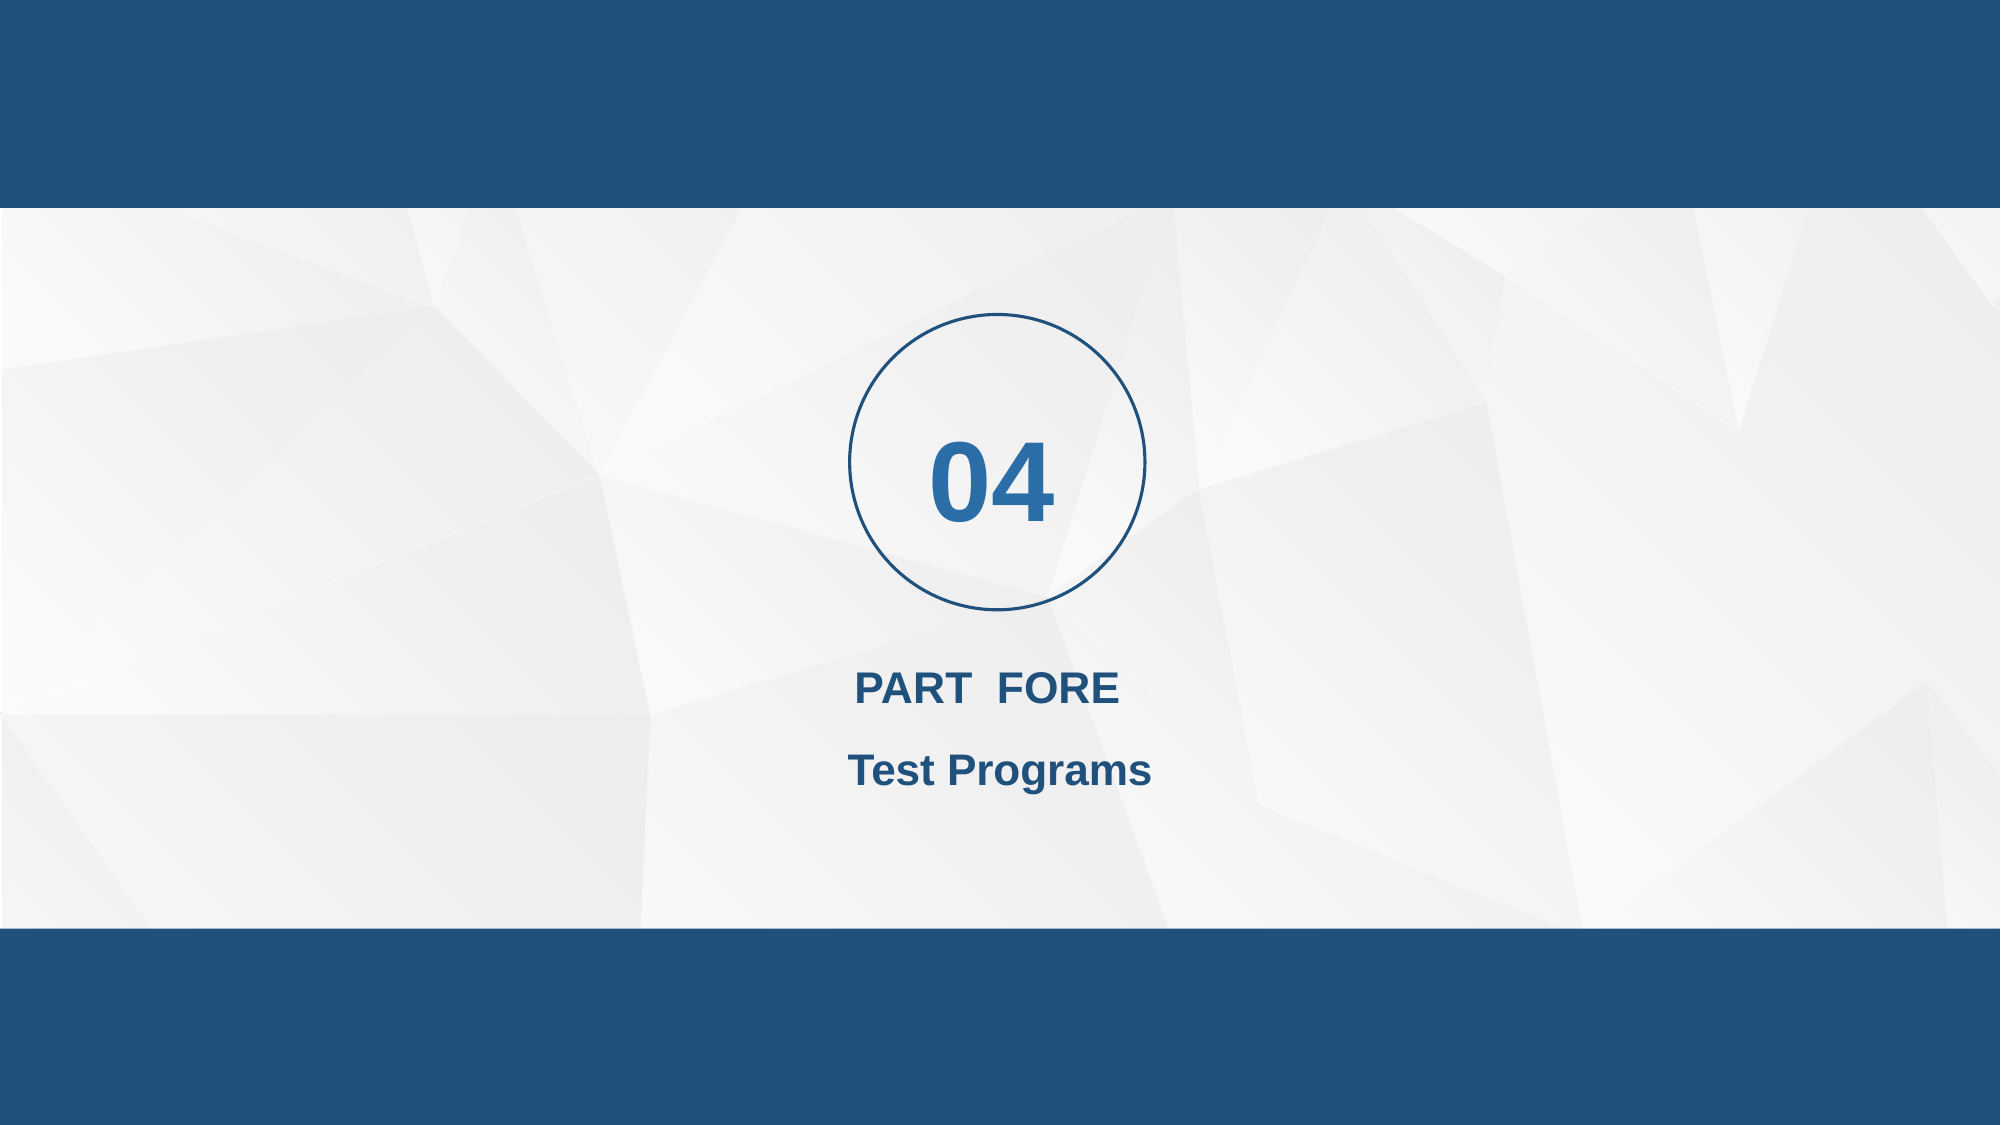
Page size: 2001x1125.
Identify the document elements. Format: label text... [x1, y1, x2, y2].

picture [0, 0, 2001, 1125]
list 04 [914, 393, 1086, 559]
list PART FORE [808, 645, 1192, 726]
list Test Programs [497, 726, 1503, 809]
